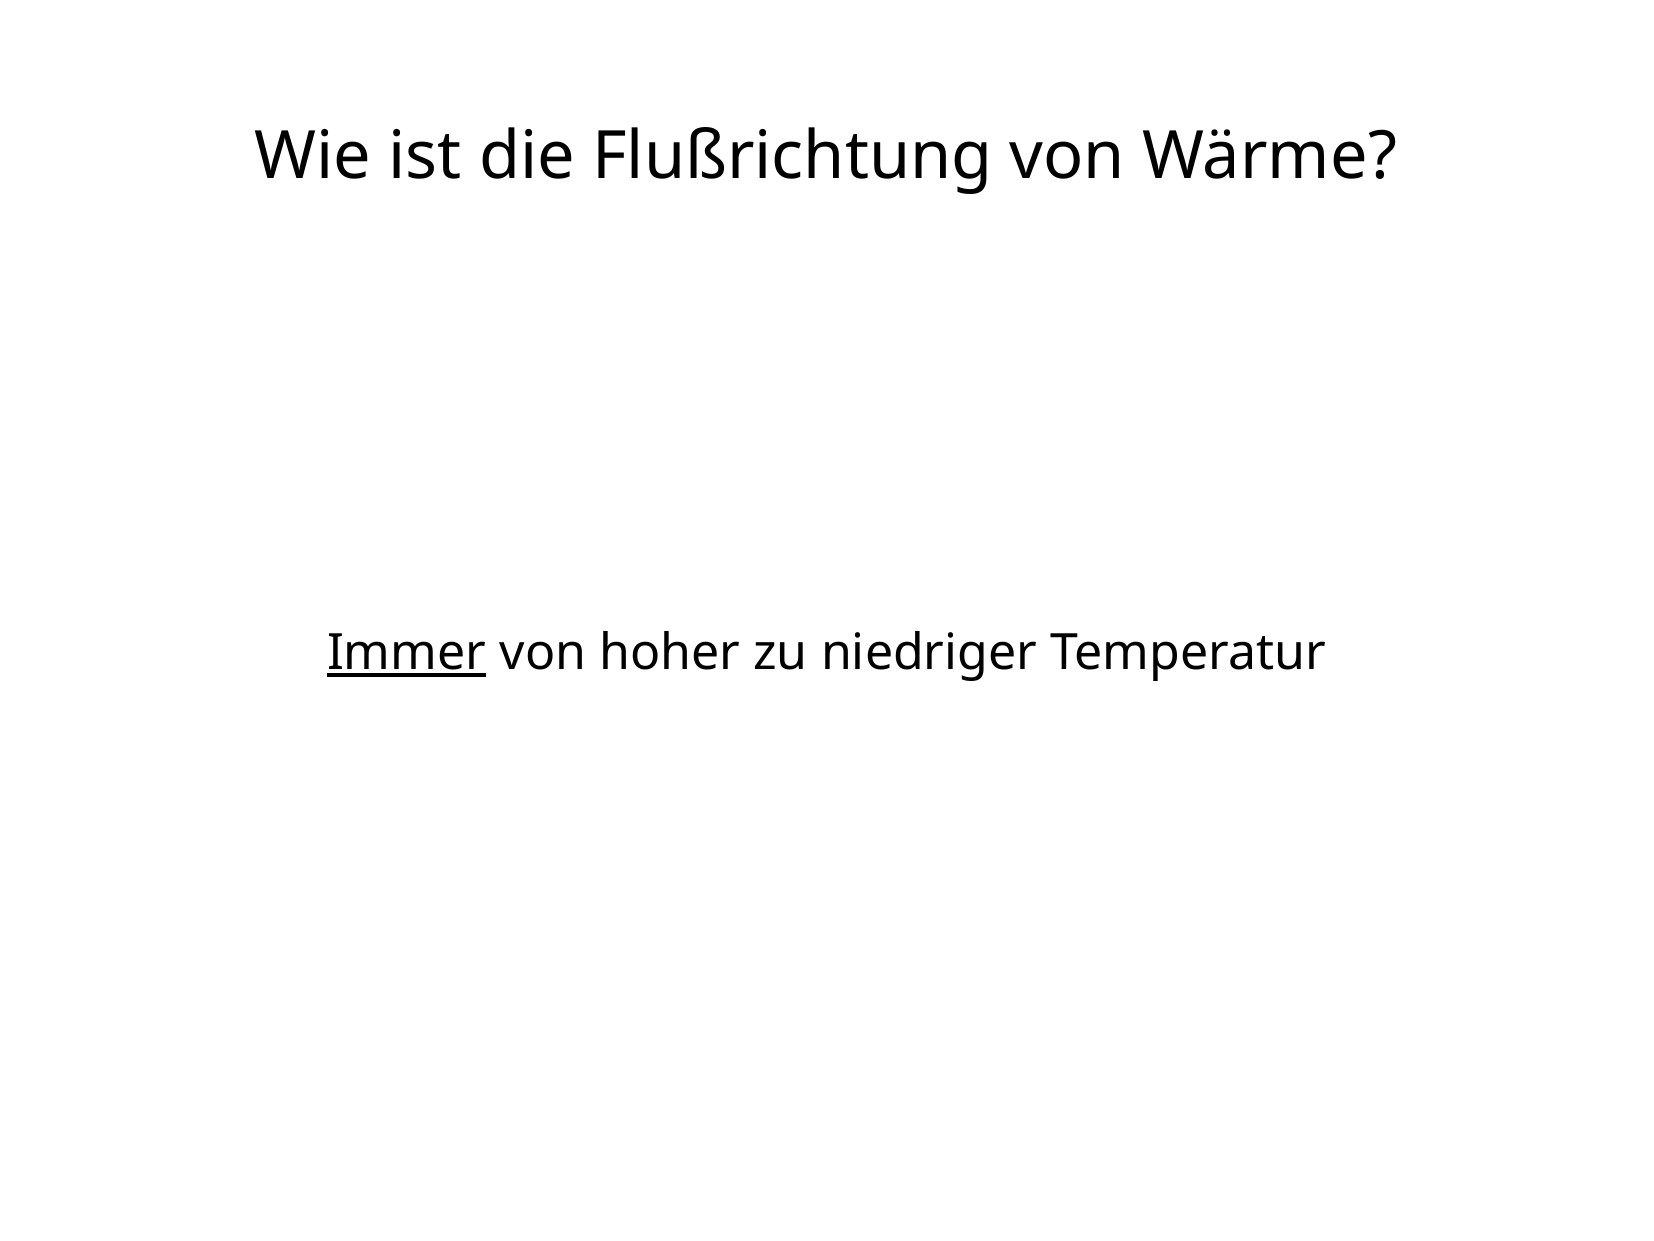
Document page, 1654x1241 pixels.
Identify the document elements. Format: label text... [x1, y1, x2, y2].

title Wie ist die Flußrichtung von Wärme? [82, 49, 1571, 257]
subtitle Immer von hoher zu niedriger Temperatur [82, 290, 1571, 1010]
